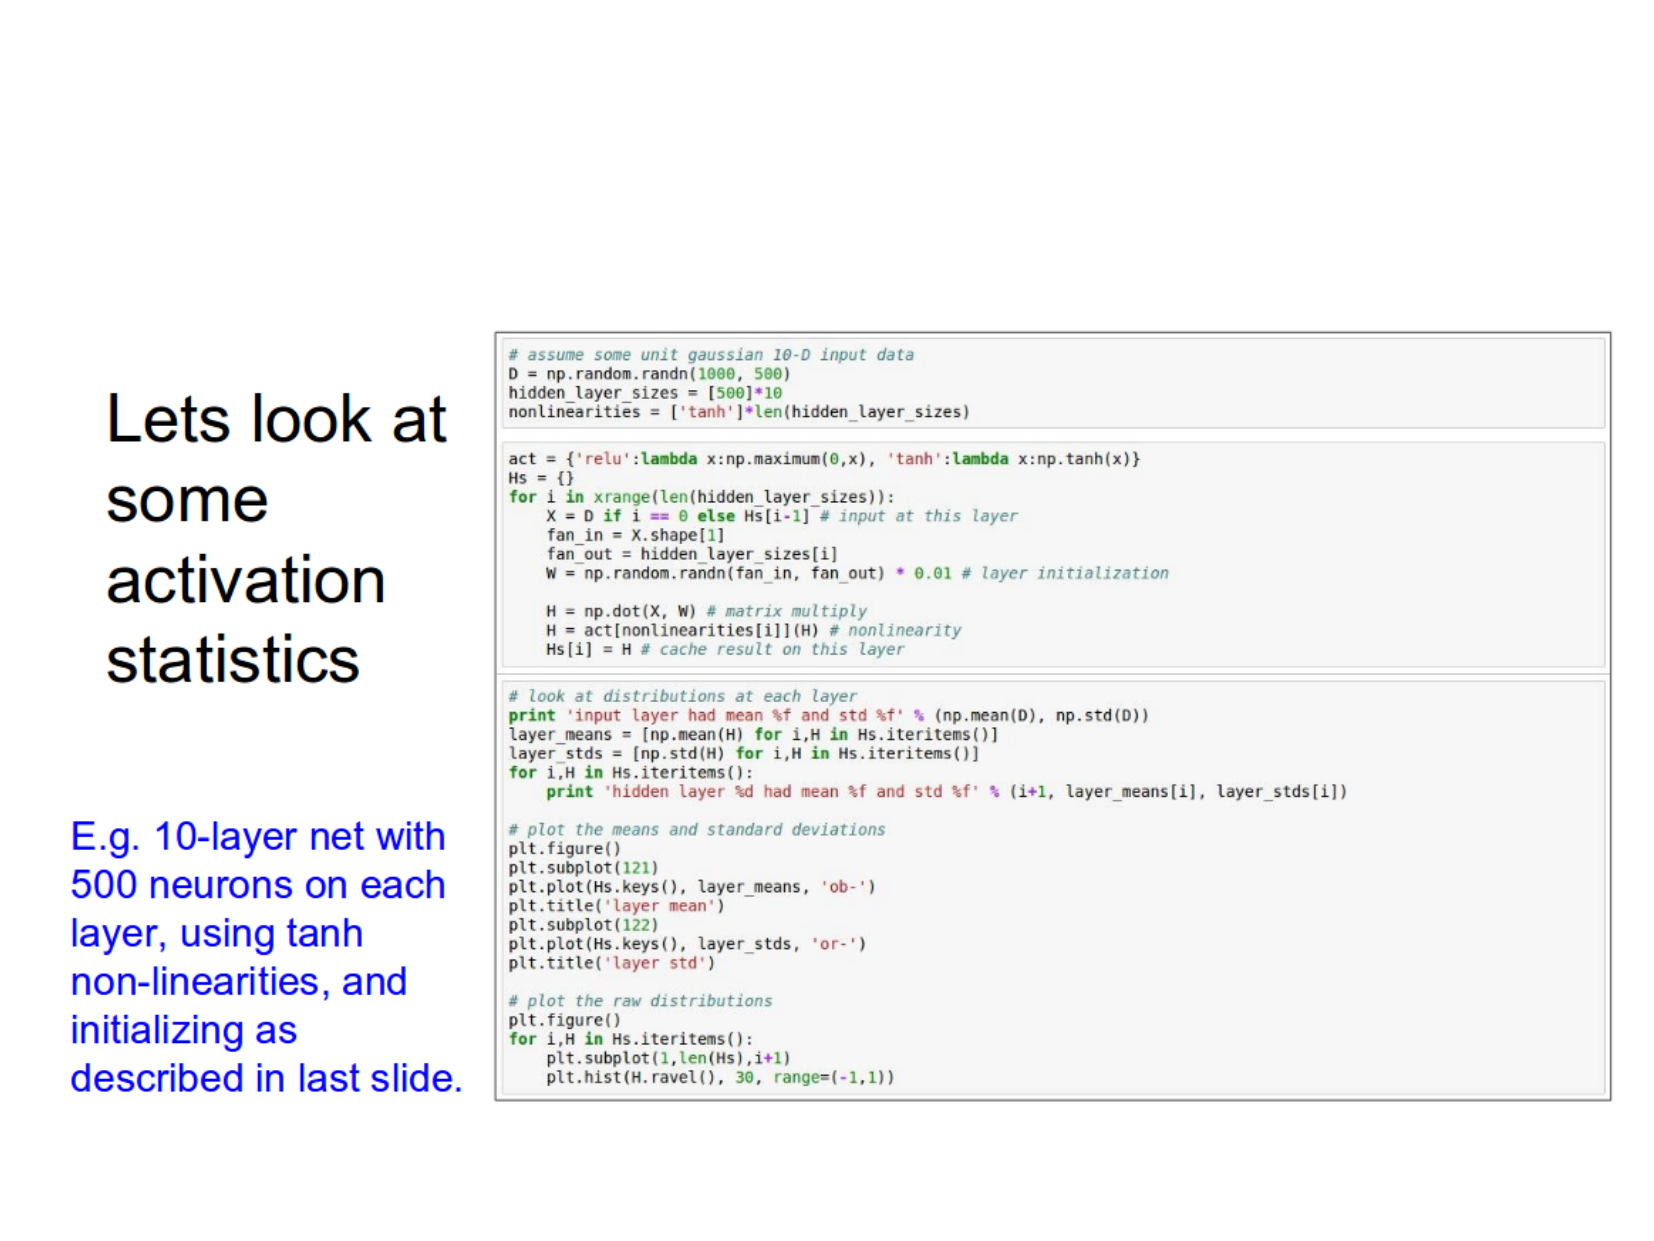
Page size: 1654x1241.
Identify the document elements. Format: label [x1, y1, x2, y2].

picture [59, 325, 1630, 1116]
